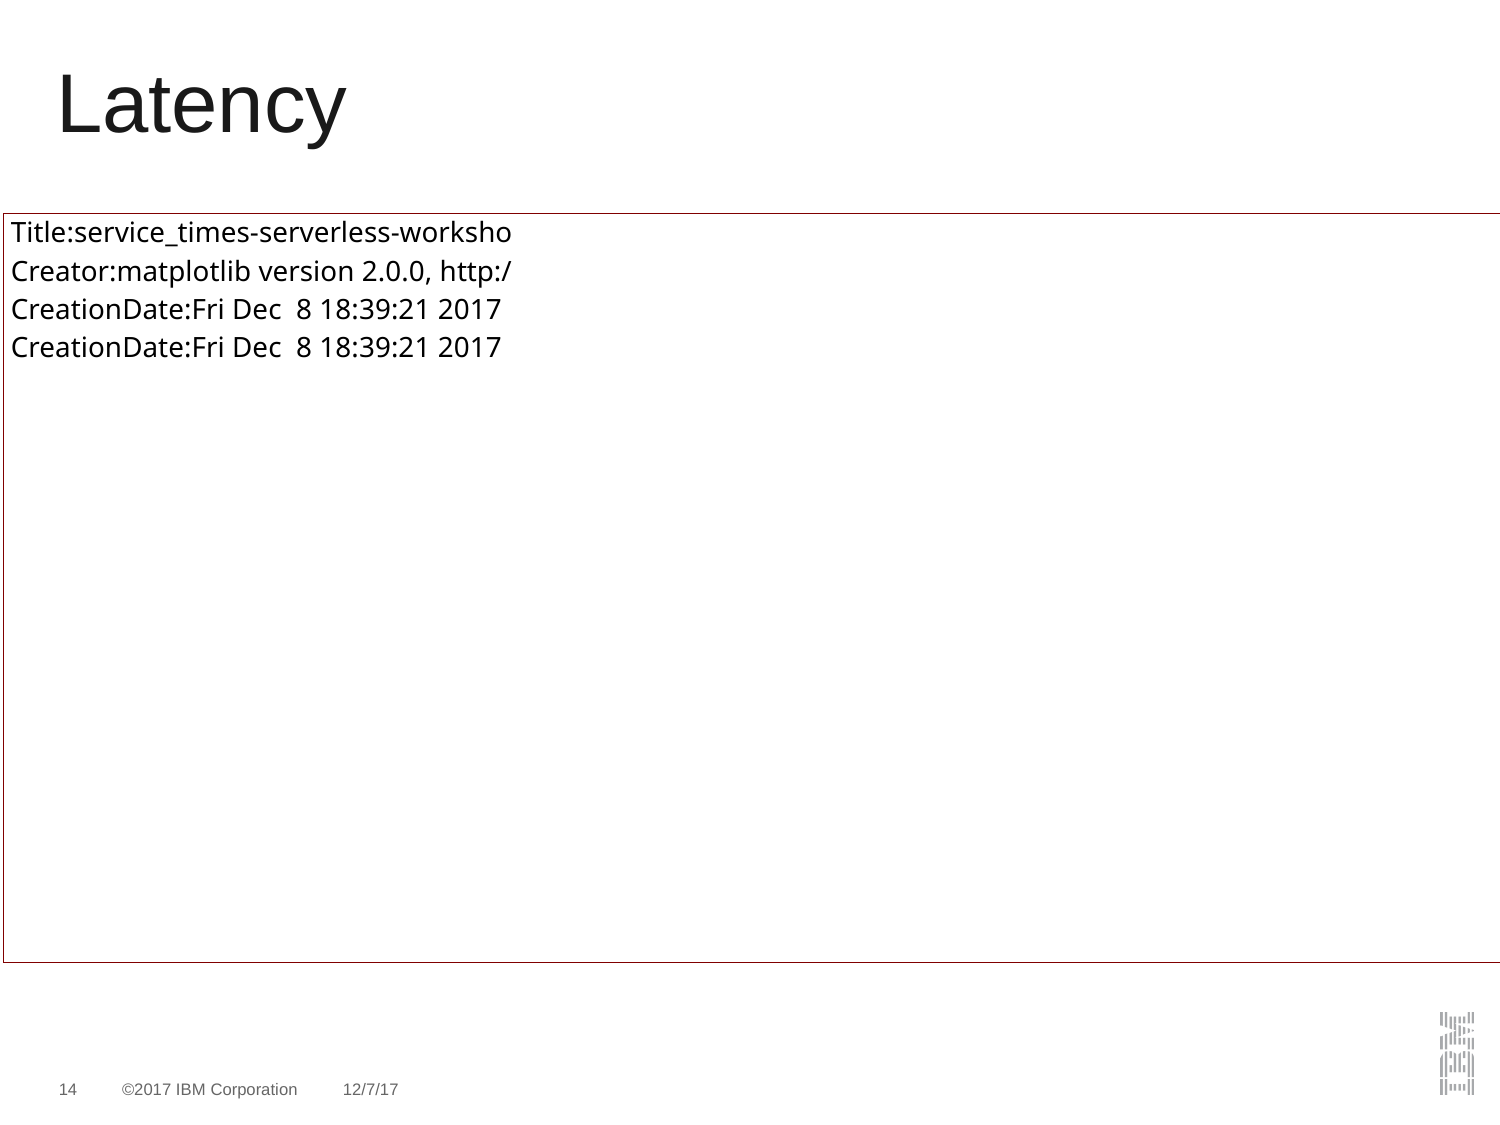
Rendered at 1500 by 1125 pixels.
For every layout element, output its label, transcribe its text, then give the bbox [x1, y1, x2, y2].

picture [1440, 1012, 1474, 1095]
text_box Latency [56, 49, 1440, 200]
picture [1, 211, 1500, 963]
